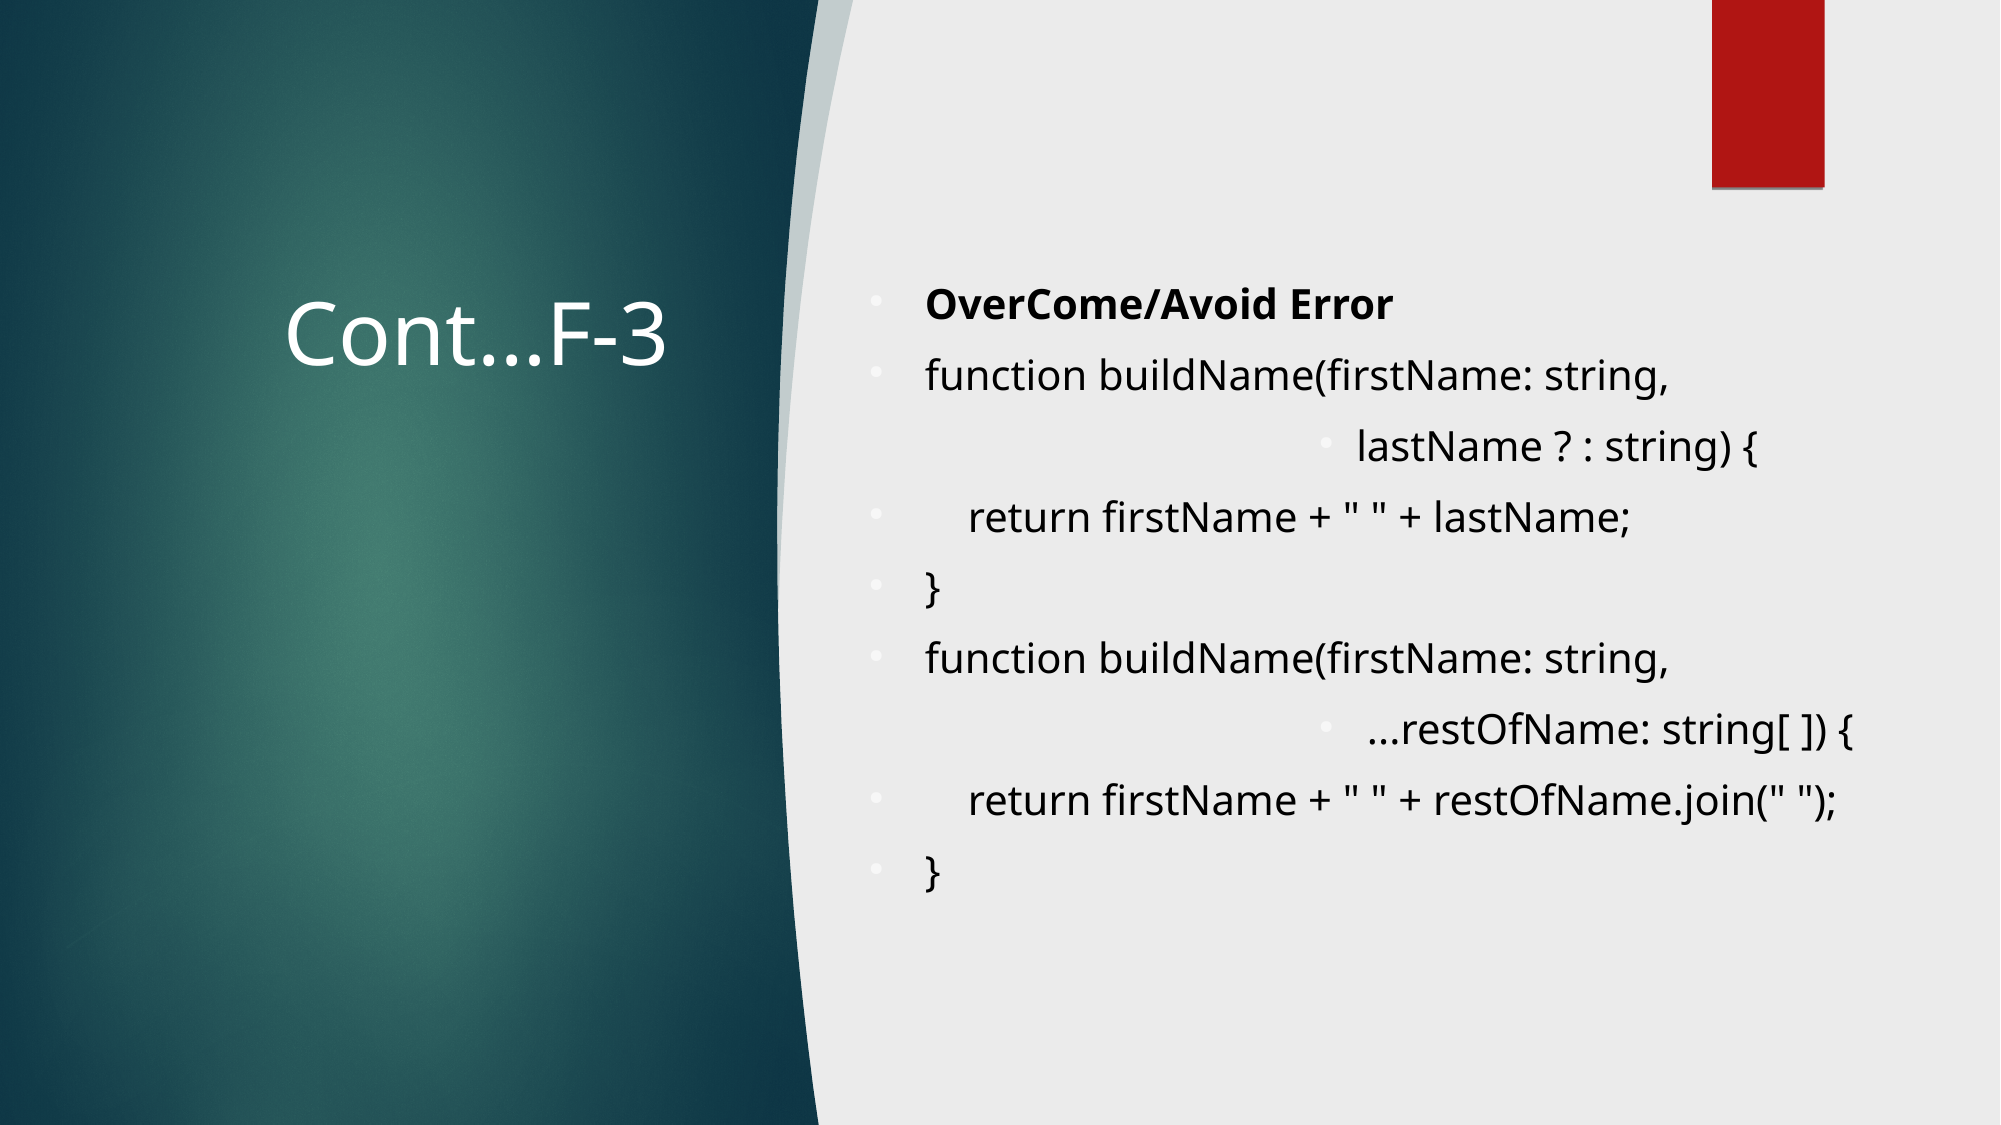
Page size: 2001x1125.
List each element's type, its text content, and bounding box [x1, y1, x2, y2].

title Cont…F-3 [107, 270, 685, 1004]
list OverCome/Avoid Error function buildName(firstName: string, lastName ? : string) { return firstName + " " + lastName; } function buildName(firstName: string, ...restOfName: string[ ]) { return firstName + " " + restOfName.join(" "); } [853, 270, 2000, 1004]
text_box [0, 0, 2000, 1125]
